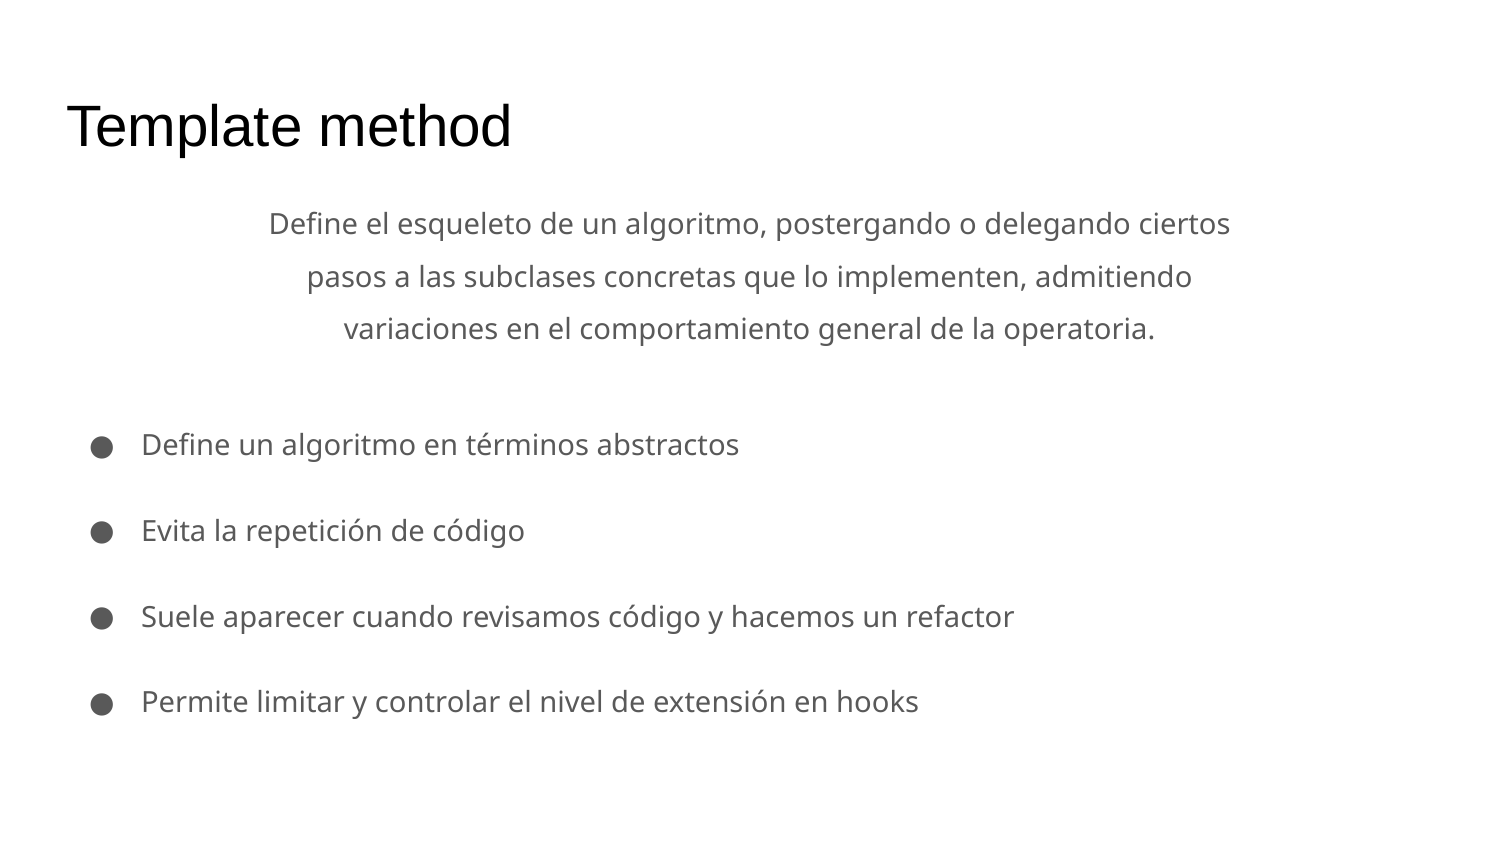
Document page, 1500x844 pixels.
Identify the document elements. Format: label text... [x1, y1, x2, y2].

text_box Define el esqueleto de un algoritmo, postergando o delegando ciertos pasos a las subclases concretas que lo implementen, admitiendo variaciones en el comportamiento general de la operatoria. [211, 173, 1289, 335]
list Define un algoritmo en términos abstractos Evita la repetición de código Suele aparecer cuando revisamos código y hacemos un refactor Permite limitar y controlar el nivel de extensión en hooks [51, 433, 1449, 694]
title Template method [51, 72, 1449, 167]
